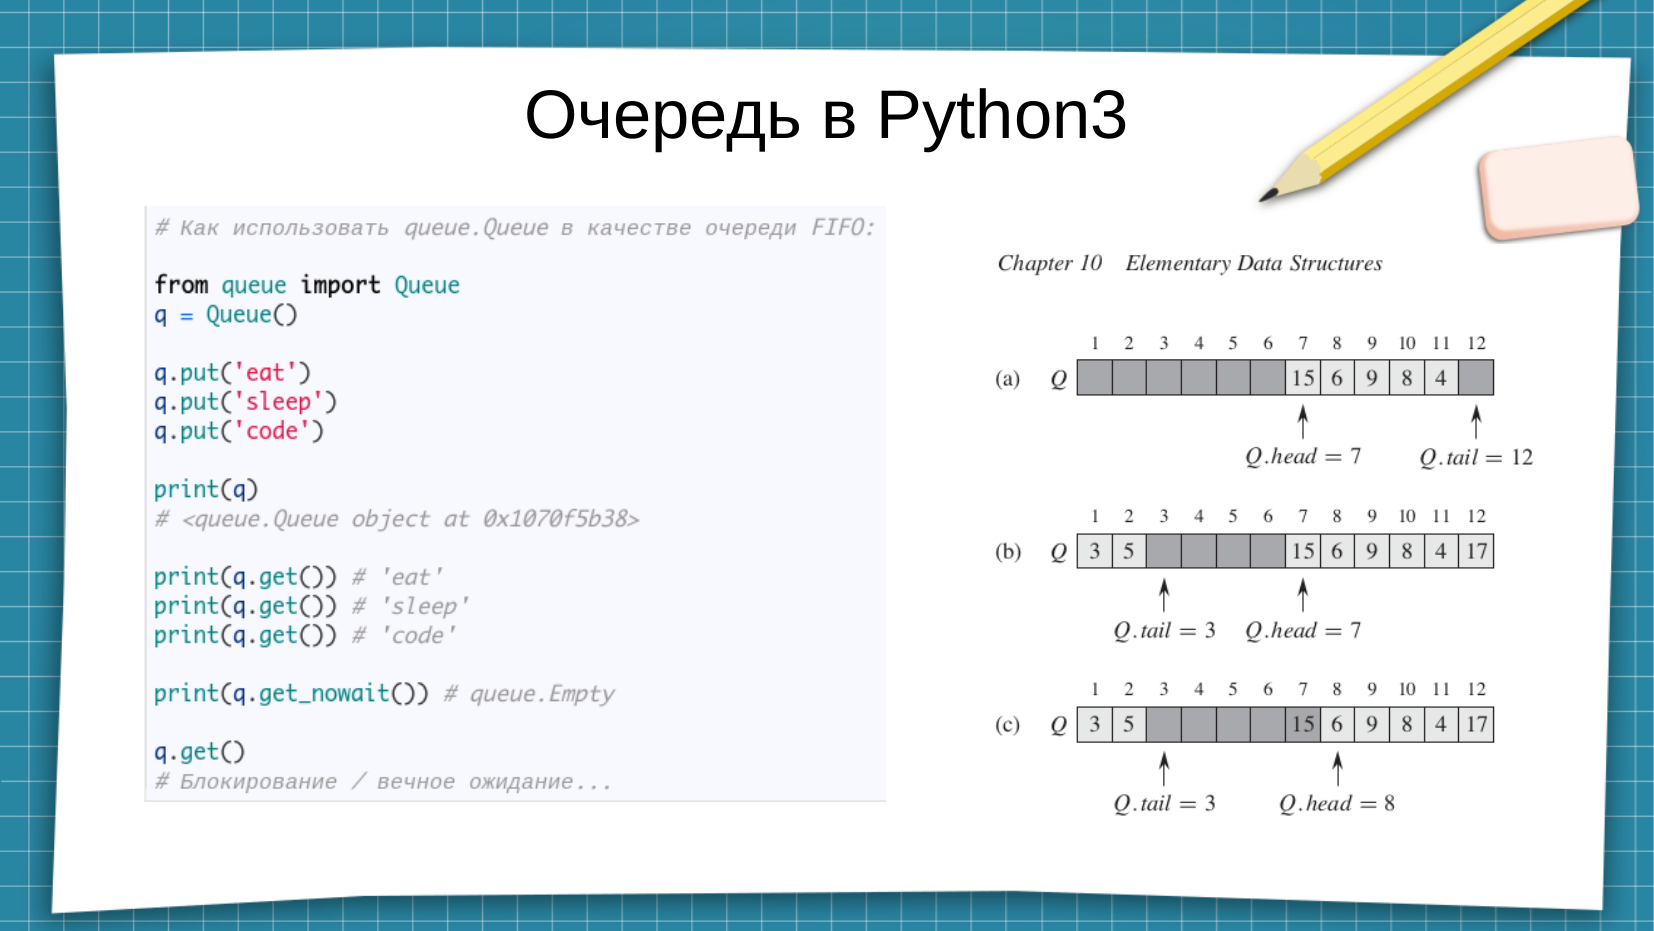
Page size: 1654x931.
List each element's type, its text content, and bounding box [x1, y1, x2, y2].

title Очередь в Python3 [82, 37, 1571, 193]
picture [0, 0, 1654, 931]
